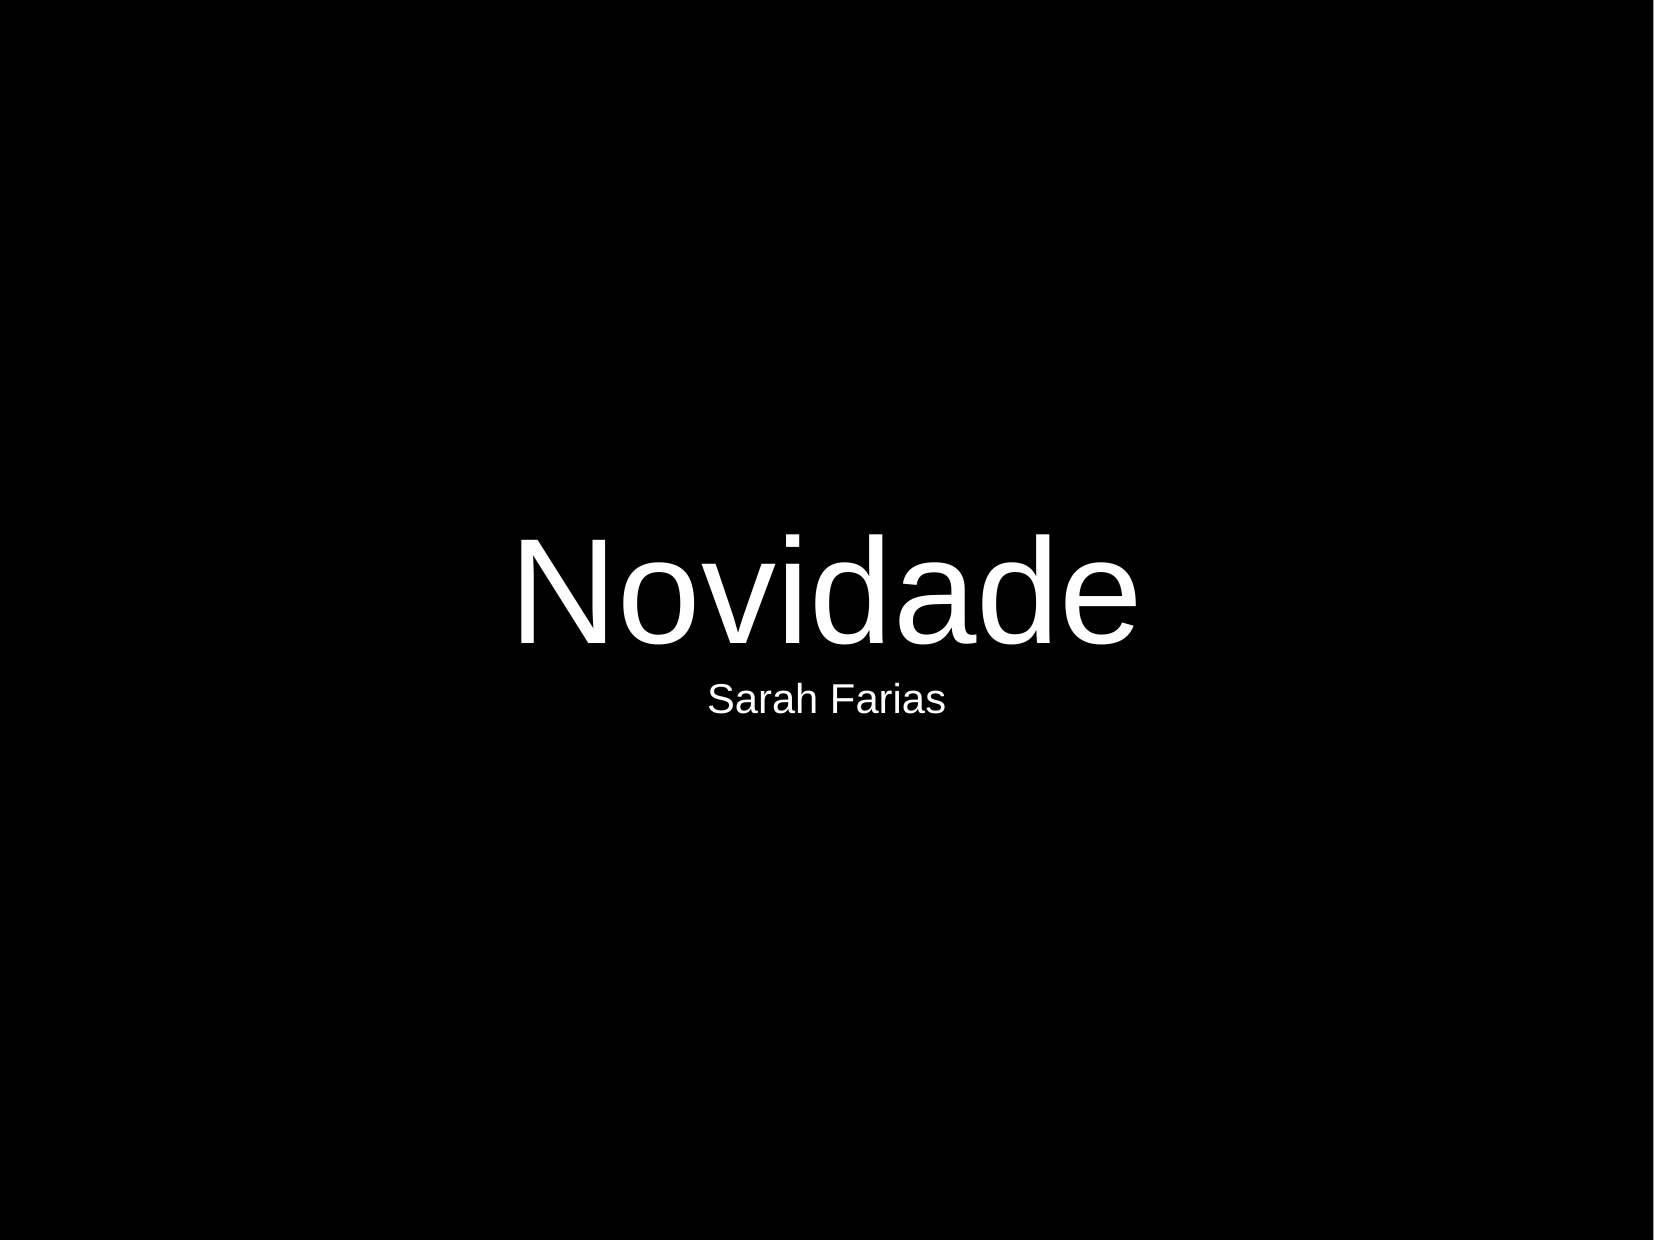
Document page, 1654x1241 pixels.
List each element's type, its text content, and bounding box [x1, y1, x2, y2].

subtitle Novidade Sarah Farias [82, 49, 1571, 1182]
